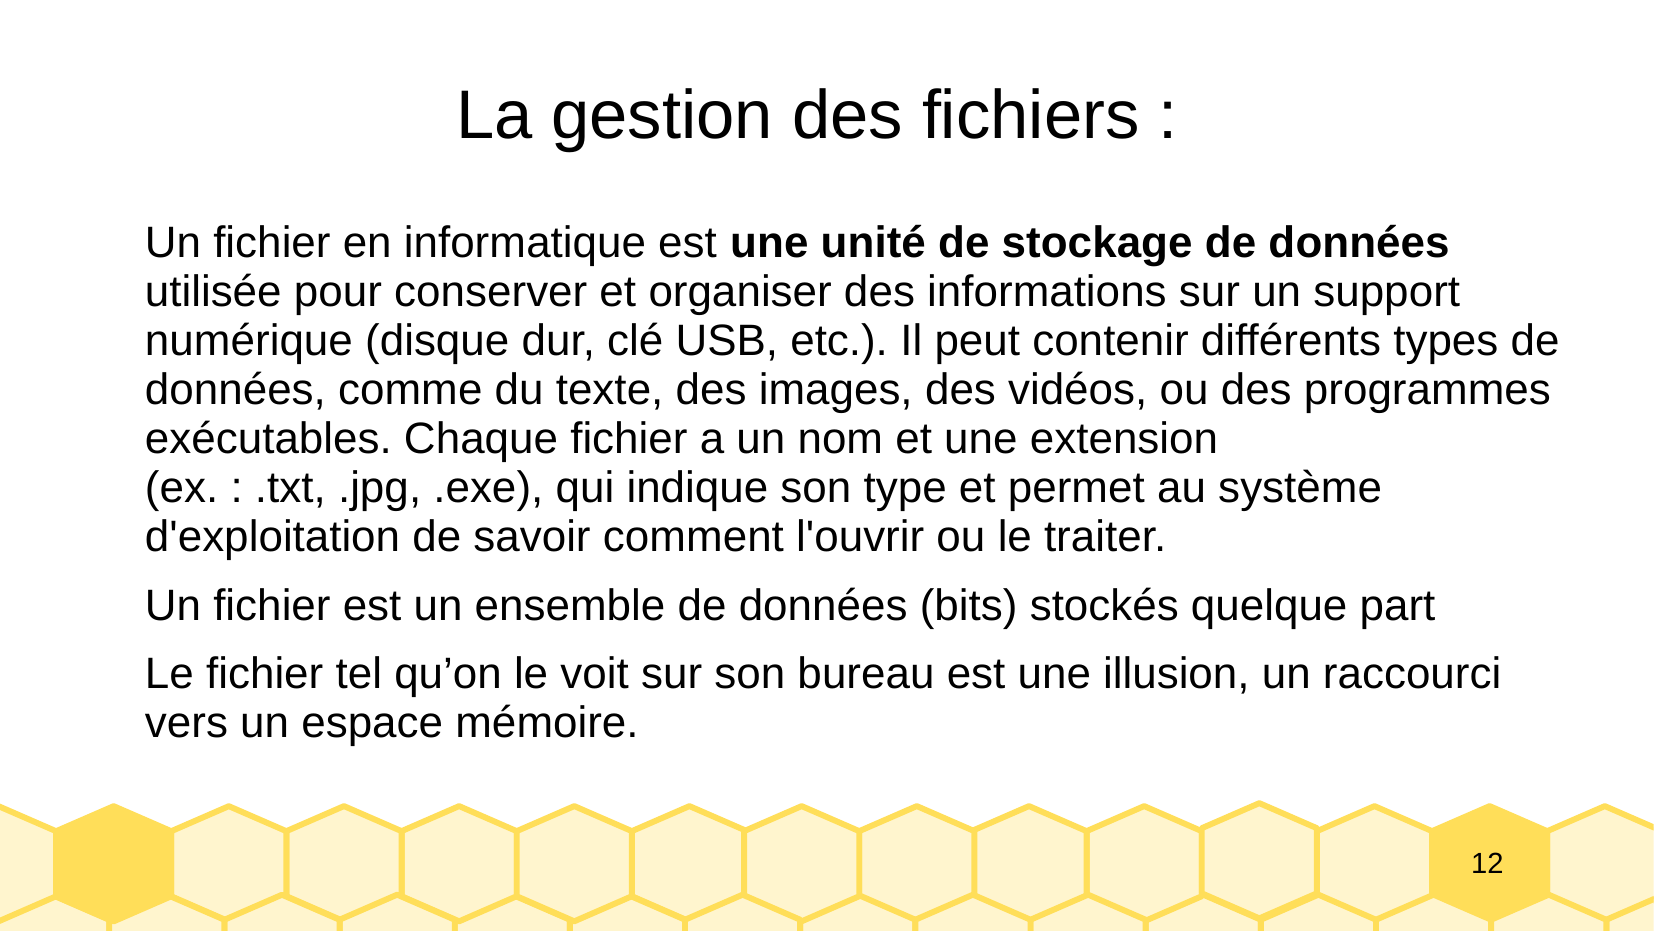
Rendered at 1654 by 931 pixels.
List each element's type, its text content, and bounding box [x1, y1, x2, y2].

title La gestion des fichiers : [82, 37, 1571, 193]
list Un fichier en informatique est une unité de stockage de données utilisée pour conserver et organiser des informations sur un support numérique (disque dur, clé USB, etc.). Il peut contenir différents types de données, comme du texte, des images, des vidéos, ou des programmes exécutables. Chaque fichier a un nom et une extension (ex. : .txt, .jpg, .exe), qui indique son type et permet au système d'exploitation de savoir comment l'ouvrir ou le traiter. Un fichier est un ensemble de données (bits) stockés quelque part Le fichier tel qu’on le voit sur son bureau est une illusion, un raccourci vers un espace mémoire. [82, 217, 1571, 758]
